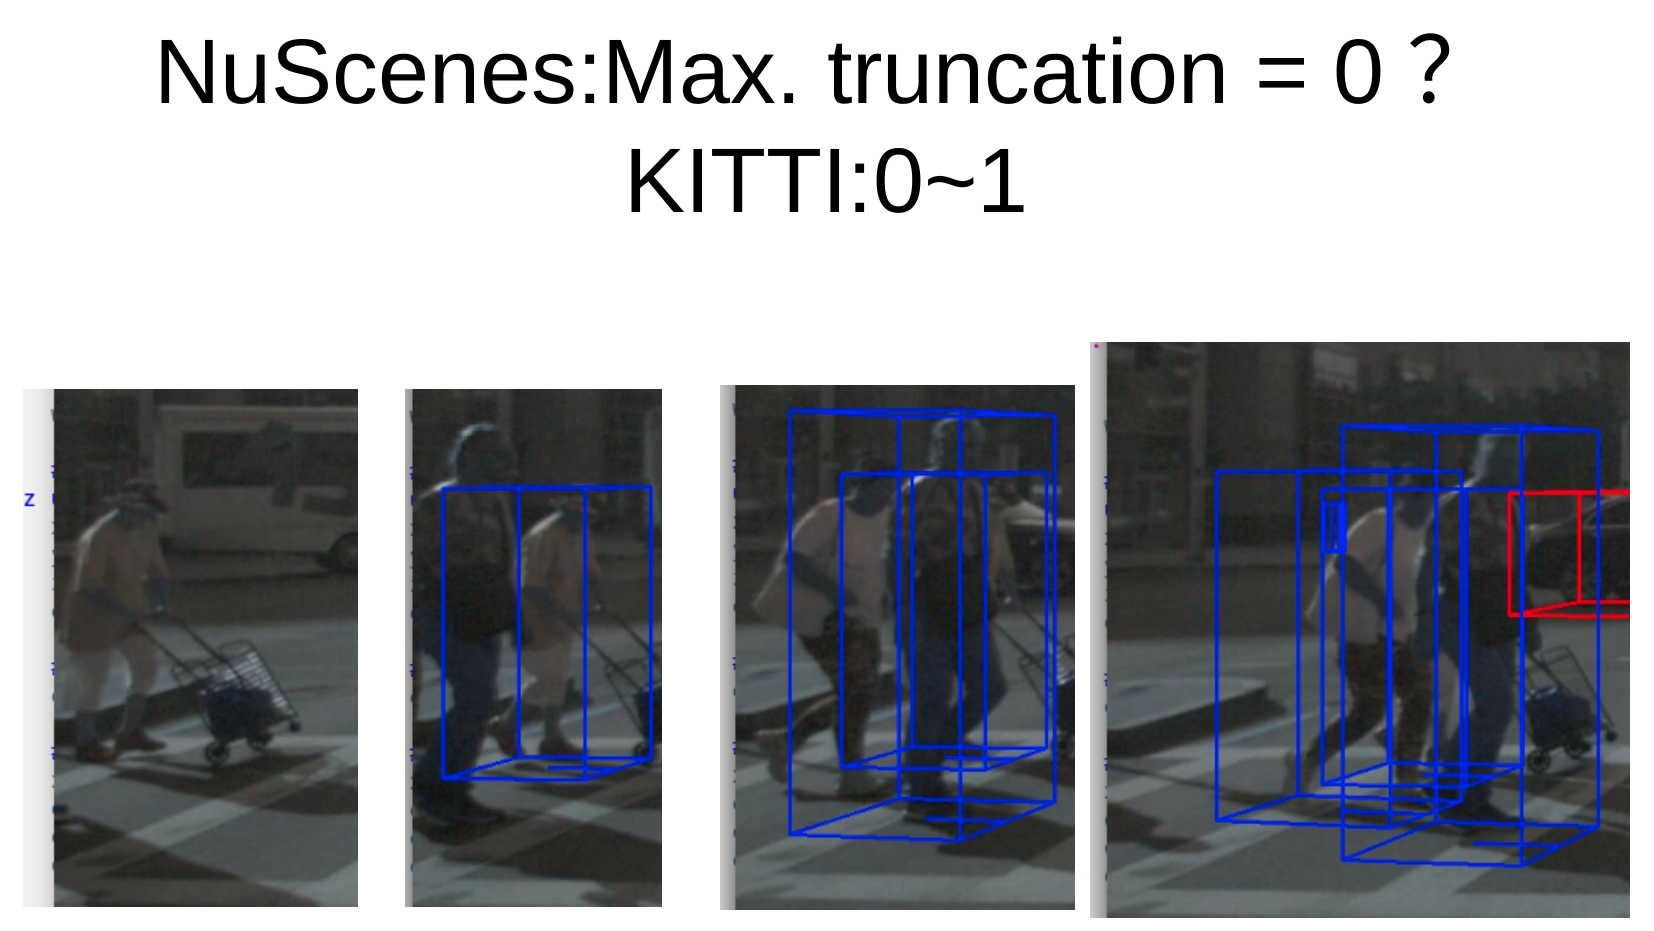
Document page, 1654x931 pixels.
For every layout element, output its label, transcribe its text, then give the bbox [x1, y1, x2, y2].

title NuScenes:Max. truncation = 0？ KITTI:0~1 [82, 0, 1571, 233]
picture [23, 389, 358, 907]
picture [405, 389, 662, 907]
picture [1090, 342, 1630, 918]
picture [720, 385, 1075, 910]
